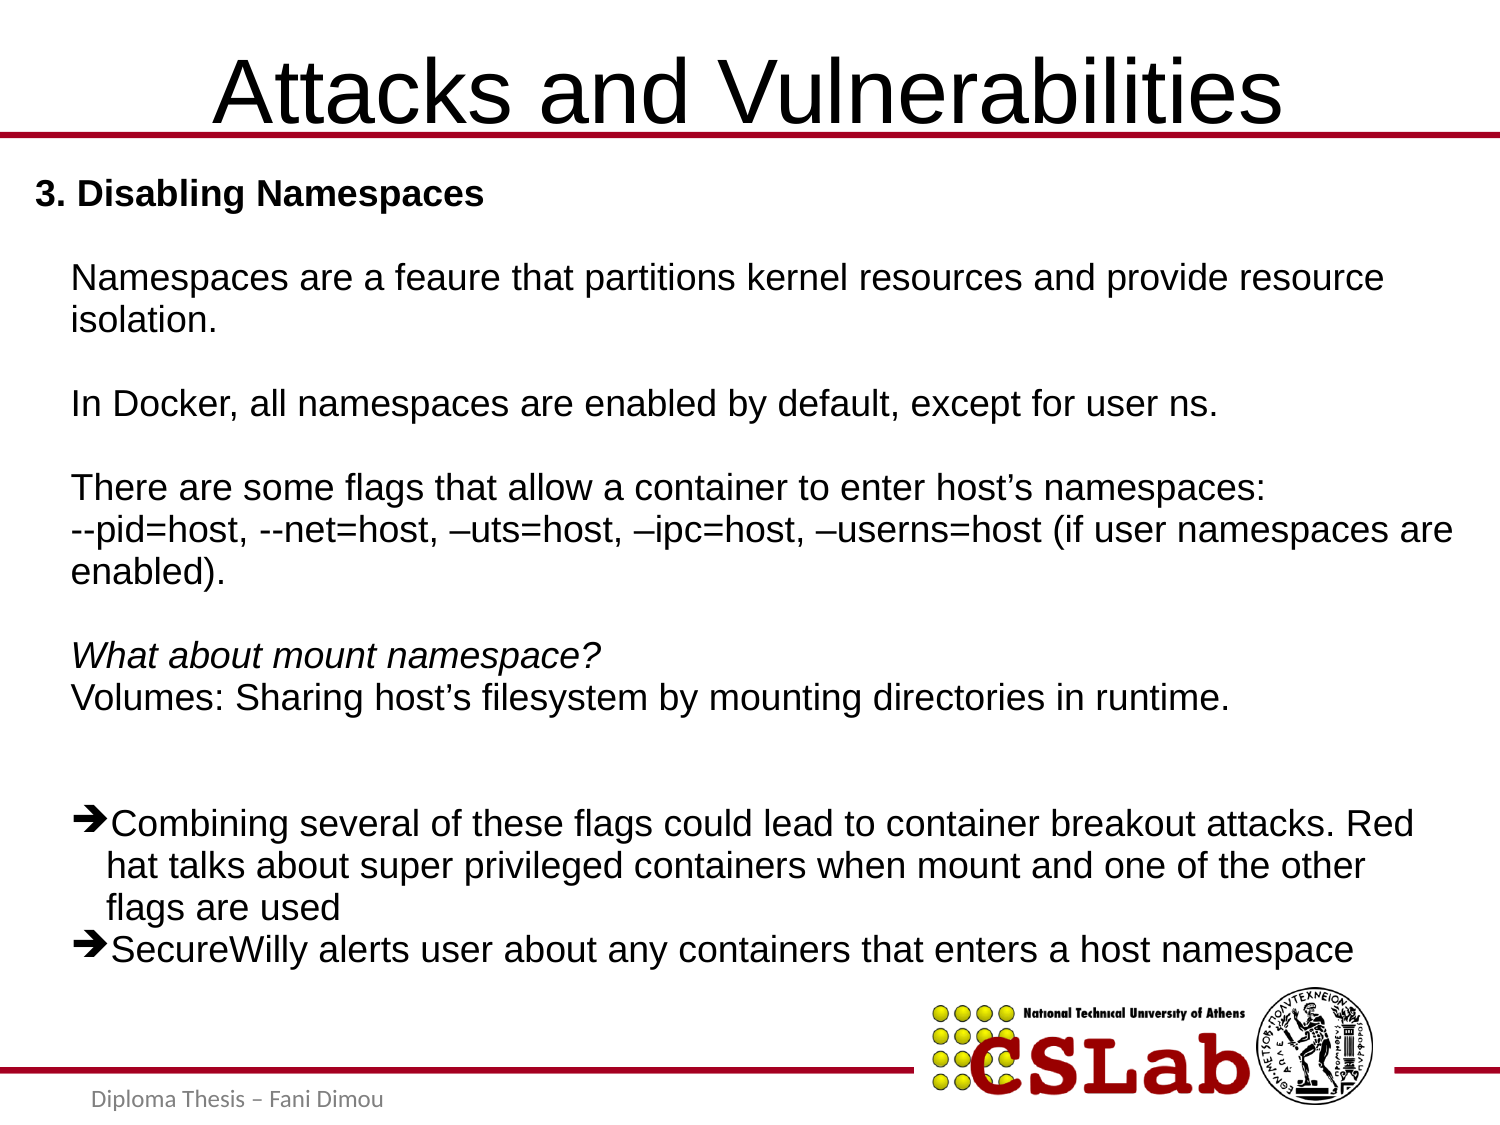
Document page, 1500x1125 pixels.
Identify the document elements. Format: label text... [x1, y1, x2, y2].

text_box 3. Disabling Namespaces Namespaces are a feaure that partitions kernel resources and provide resource isolation. In Docker, all namespaces are enabled by default, except for user ns. There are some flags that allow a container to enter host’s namespaces: --pid=host, --net=host, –uts=host, –ipc=host, –userns=host (if user namespaces are enabled). What about mount namespace? Volumes: Sharing host’s filesystem by mounting directories in runtime. Combining several of these flags could lead to container breakout attacks. Red hat talks about super privileged containers when mount and one of the other flags are used SecureWilly alerts user about any containers that enters a host namespace [0, 164, 1471, 930]
text_box Attacks and Vulnerabilities [74, 0, 1425, 164]
picture [925, 987, 1373, 1105]
